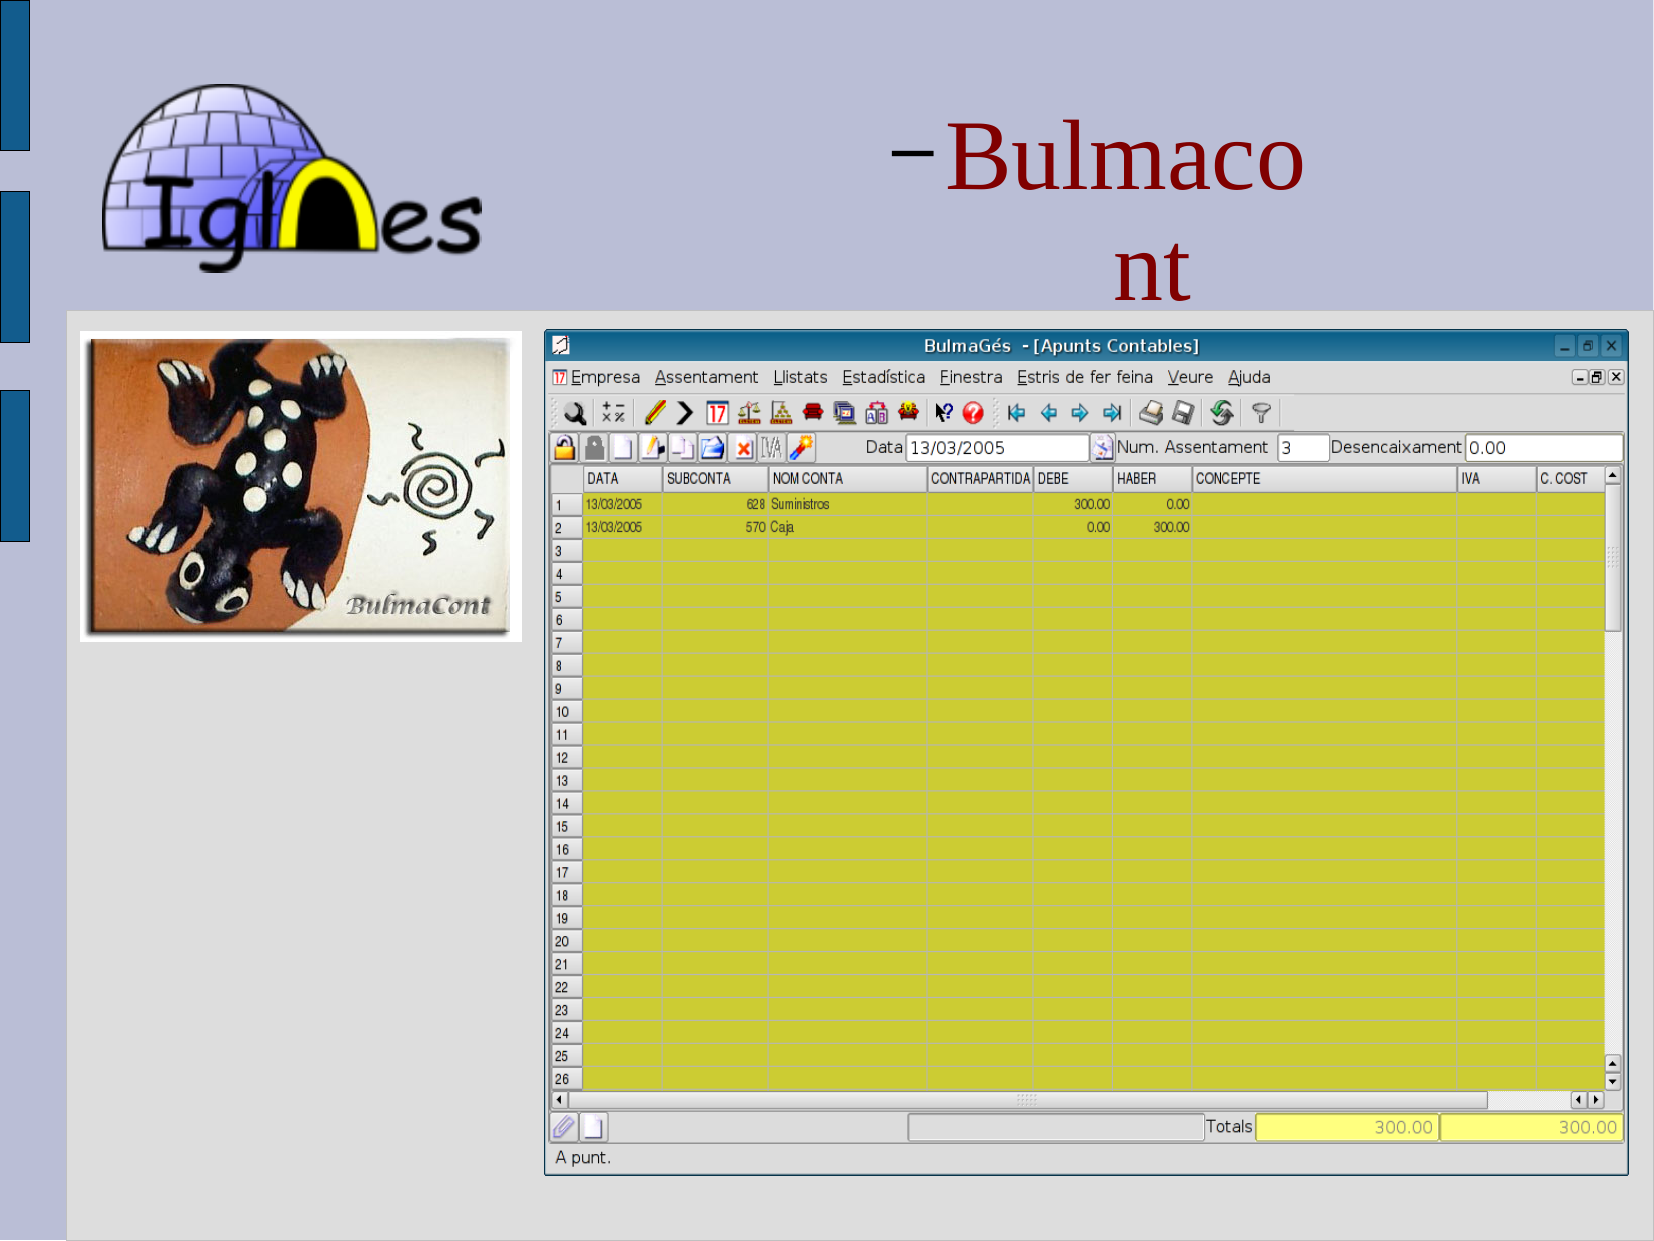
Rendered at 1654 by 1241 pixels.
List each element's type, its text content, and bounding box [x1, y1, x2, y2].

text_box Bulmacont [776, 100, 1317, 343]
picture [80, 331, 522, 642]
picture [102, 84, 482, 273]
picture [546, 335, 1627, 1174]
